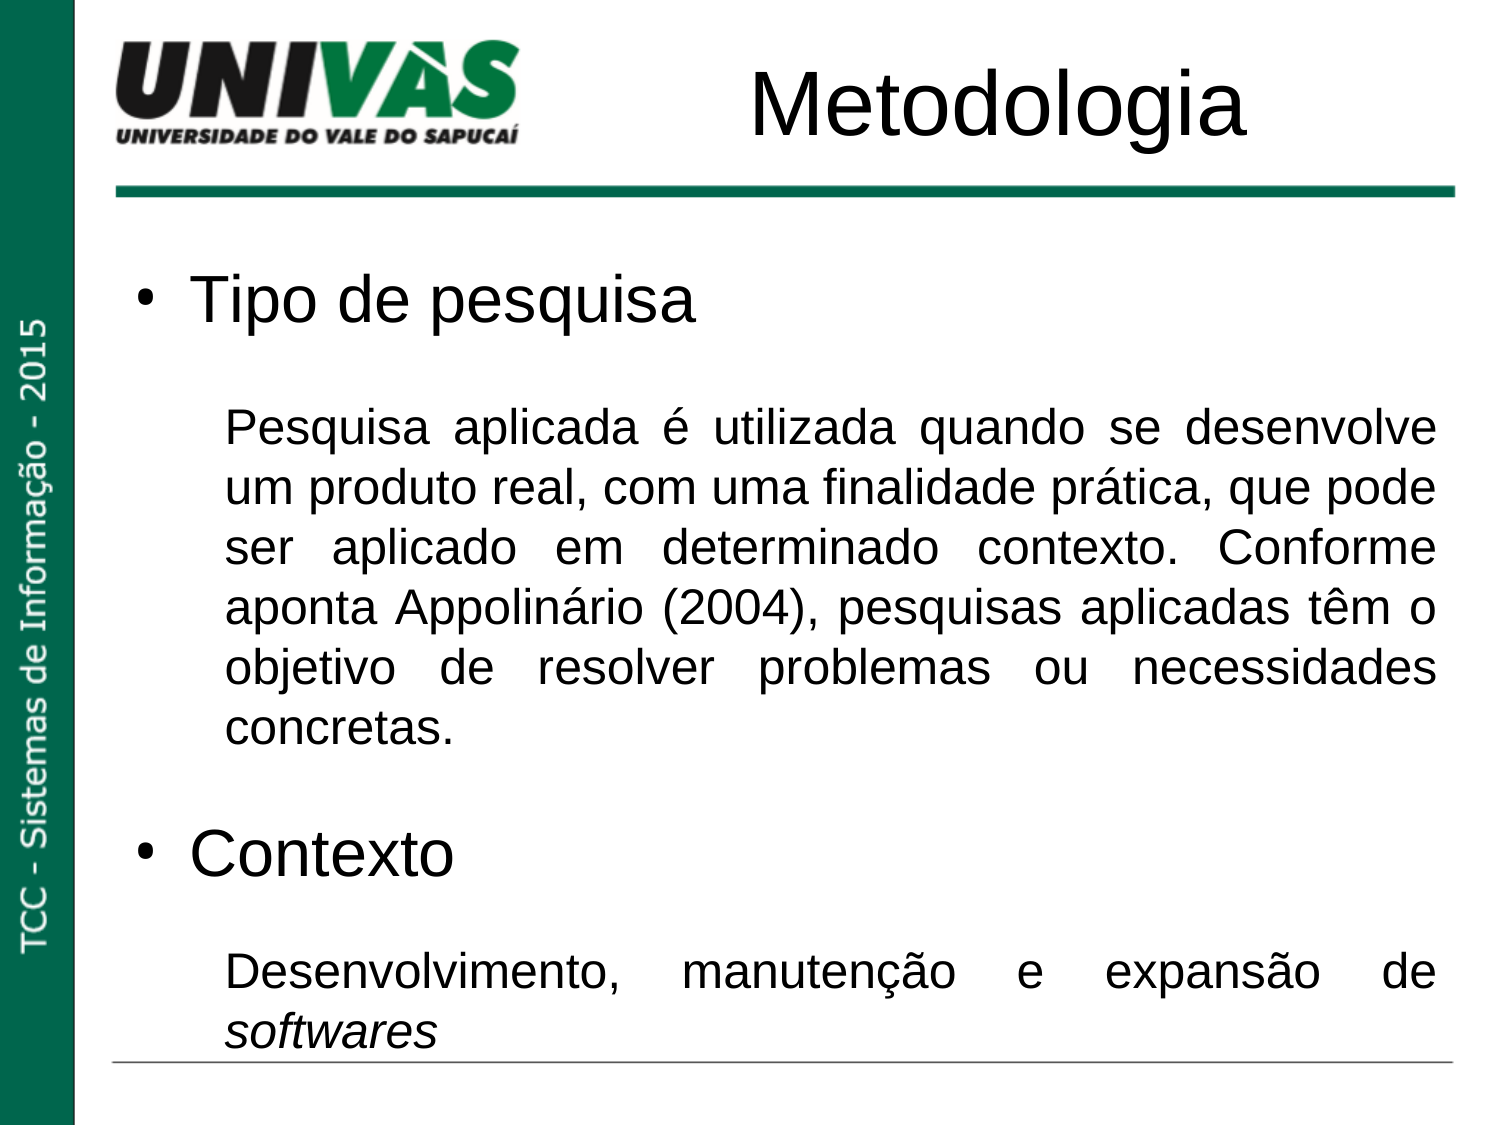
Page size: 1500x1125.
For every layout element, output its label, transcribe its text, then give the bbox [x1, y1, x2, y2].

text_box Tipo de pesquisa Pesquisa aplicada é utilizada quando se desenvolve um produto real, com uma finalidade prática, que pode ser aplicado em determinado contexto. Conforme aponta Appolinário (2004), pesquisas aplicadas têm o objetivo de resolver problemas ou necessidades concretas. Contexto Desenvolvimento, manutenção e expansão de softwares [118, 208, 1453, 863]
picture [0, 0, 1500, 1125]
title Metodologia [543, 23, 1454, 174]
